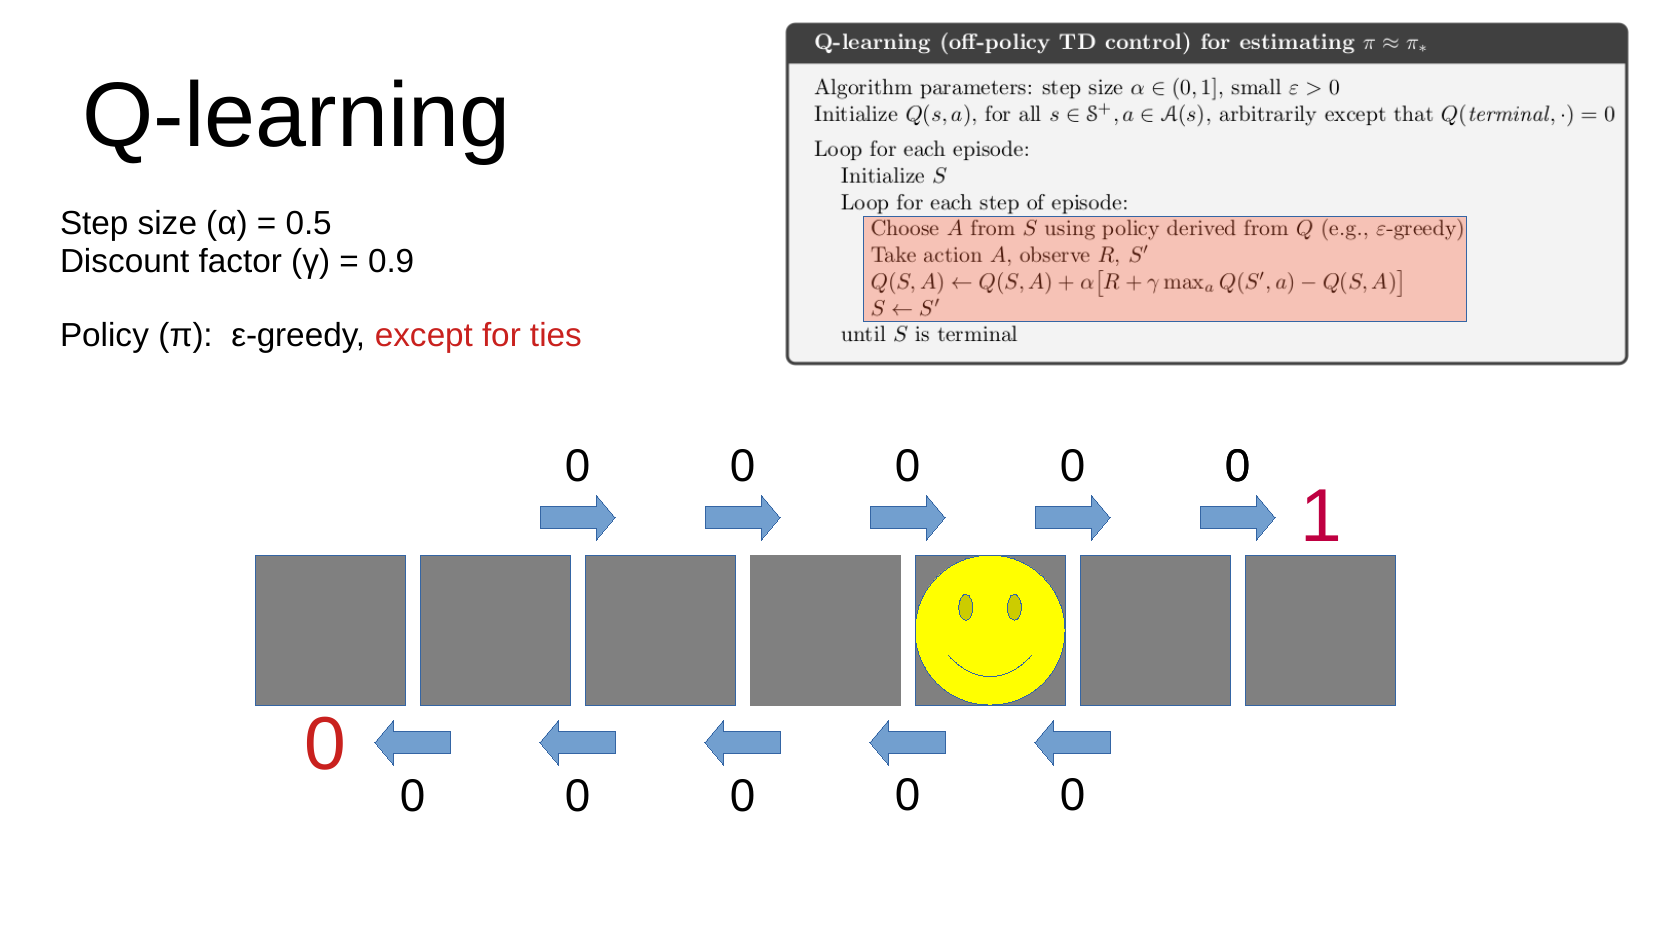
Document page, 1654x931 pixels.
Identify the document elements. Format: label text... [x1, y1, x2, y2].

text_box [870, 511, 946, 541]
text_box [539, 720, 616, 750]
title 0 [1185, 420, 1291, 511]
text_box [420, 555, 571, 706]
title 0 [855, 420, 961, 511]
title Step size (α) = 0.5 Discount factor (γ) = 0.9 Policy (π): ε-greedy, except for ties [60, 186, 616, 409]
title 0 [1020, 420, 1126, 511]
title 0 [690, 420, 796, 511]
title 0 [525, 750, 631, 841]
text_box [1200, 511, 1268, 541]
title 0 [1020, 750, 1126, 840]
text_box [1080, 555, 1231, 706]
text_box [863, 216, 1467, 322]
text_box [585, 555, 736, 706]
title 0 [690, 750, 796, 841]
text_box [1034, 720, 1111, 750]
text_box [255, 555, 406, 706]
text_box [1245, 555, 1396, 706]
title 0 [525, 420, 631, 511]
title 1 [1268, 471, 1374, 561]
text_box [705, 511, 781, 541]
text_box [704, 720, 781, 750]
text_box [540, 511, 616, 541]
title 0 [855, 750, 961, 840]
text_box [379, 720, 451, 750]
title 0 [360, 750, 466, 841]
text_box [915, 555, 1066, 706]
title Q-learning [82, 37, 773, 193]
text_box [869, 720, 946, 750]
picture [773, 14, 1637, 376]
title 0 [273, 698, 379, 789]
text_box [1035, 511, 1111, 541]
text_box [750, 555, 901, 706]
